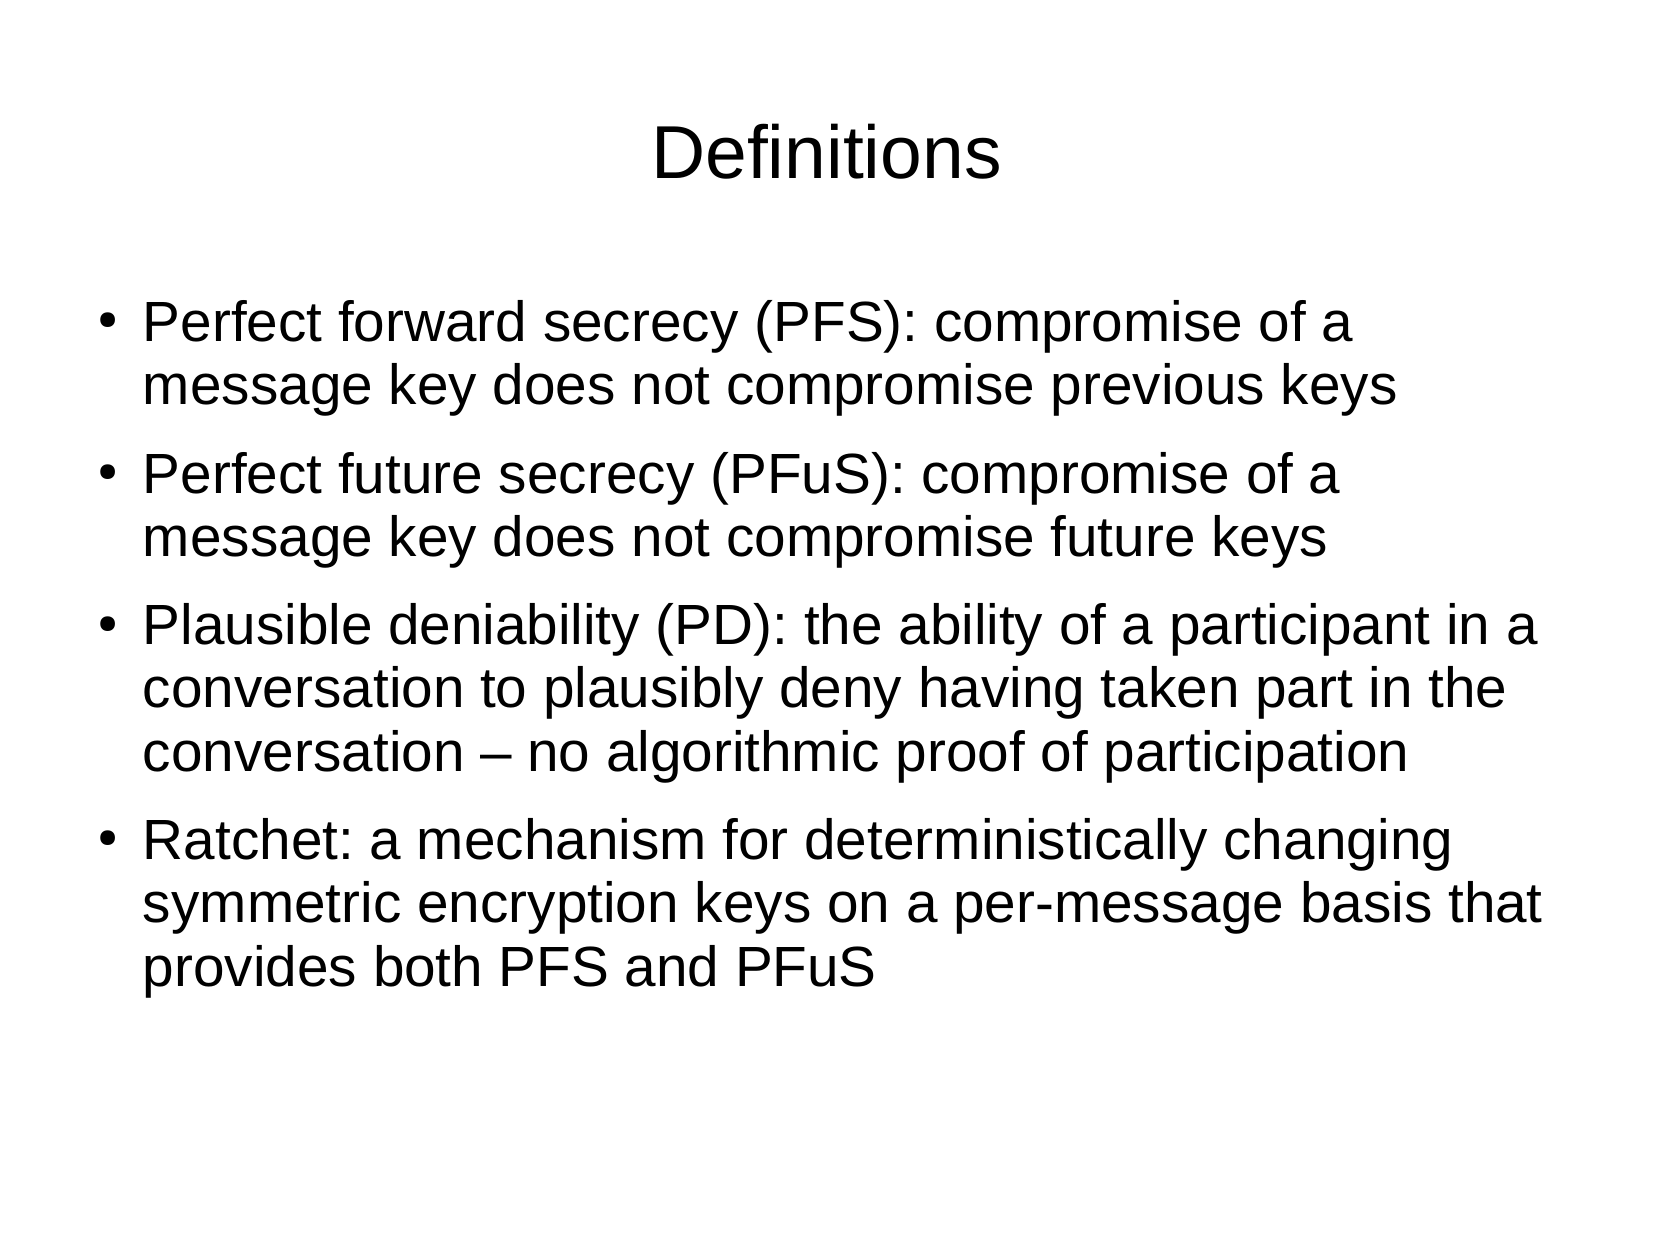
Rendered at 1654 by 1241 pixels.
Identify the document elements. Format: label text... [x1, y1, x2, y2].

title Definitions [82, 49, 1571, 257]
list Perfect forward secrecy (PFS): compromise of a message key does not compromise previous keys Perfect future secrecy (PFuS): compromise of a message key does not compromise future keys Plausible deniability (PD): the ability of a participant in a conversation to plausibly deny having taken part in the conversation – no algorithmic proof of participation Ratchet: a mechanism for deterministically changing symmetric encryption keys on a per-message basis that provides both PFS and PFuS [82, 290, 1571, 1010]
